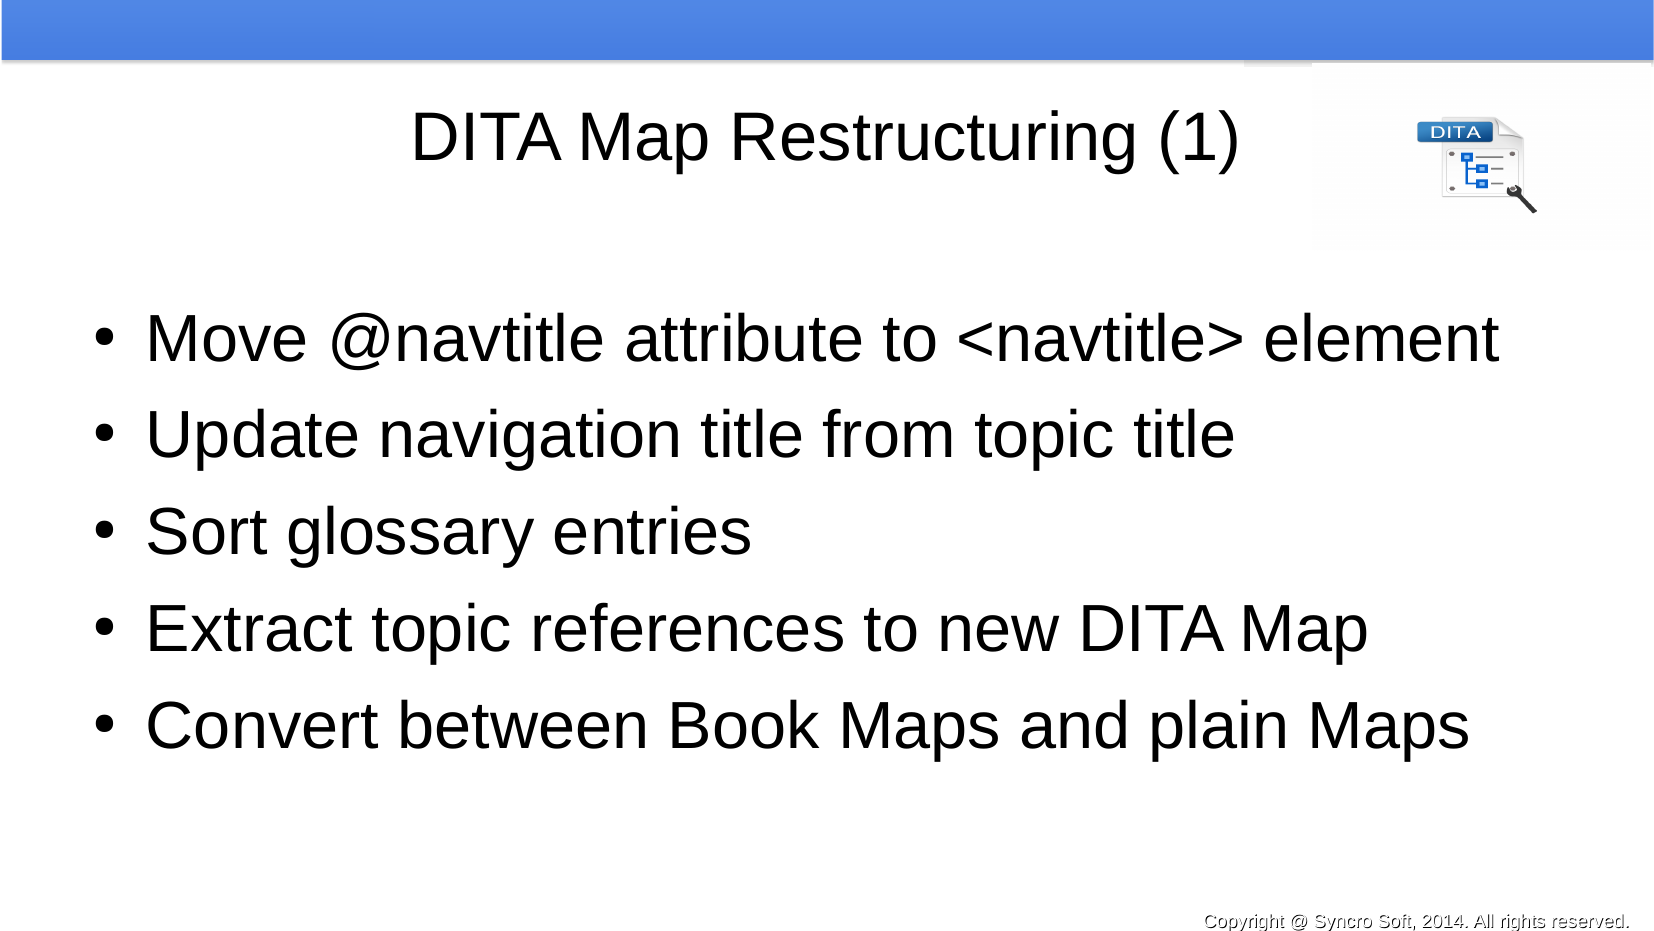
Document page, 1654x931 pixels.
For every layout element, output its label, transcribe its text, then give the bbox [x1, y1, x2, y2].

title DITA Map Restructuring (1) [82, 59, 1571, 215]
picture [1, 0, 1654, 251]
list Move @navtitle attribute to <navtitle> element Update navigation title from topic title Sort glossary entries Extract topic references to new DITA Map Convert between Book Maps and plain Maps [75, 300, 1564, 931]
